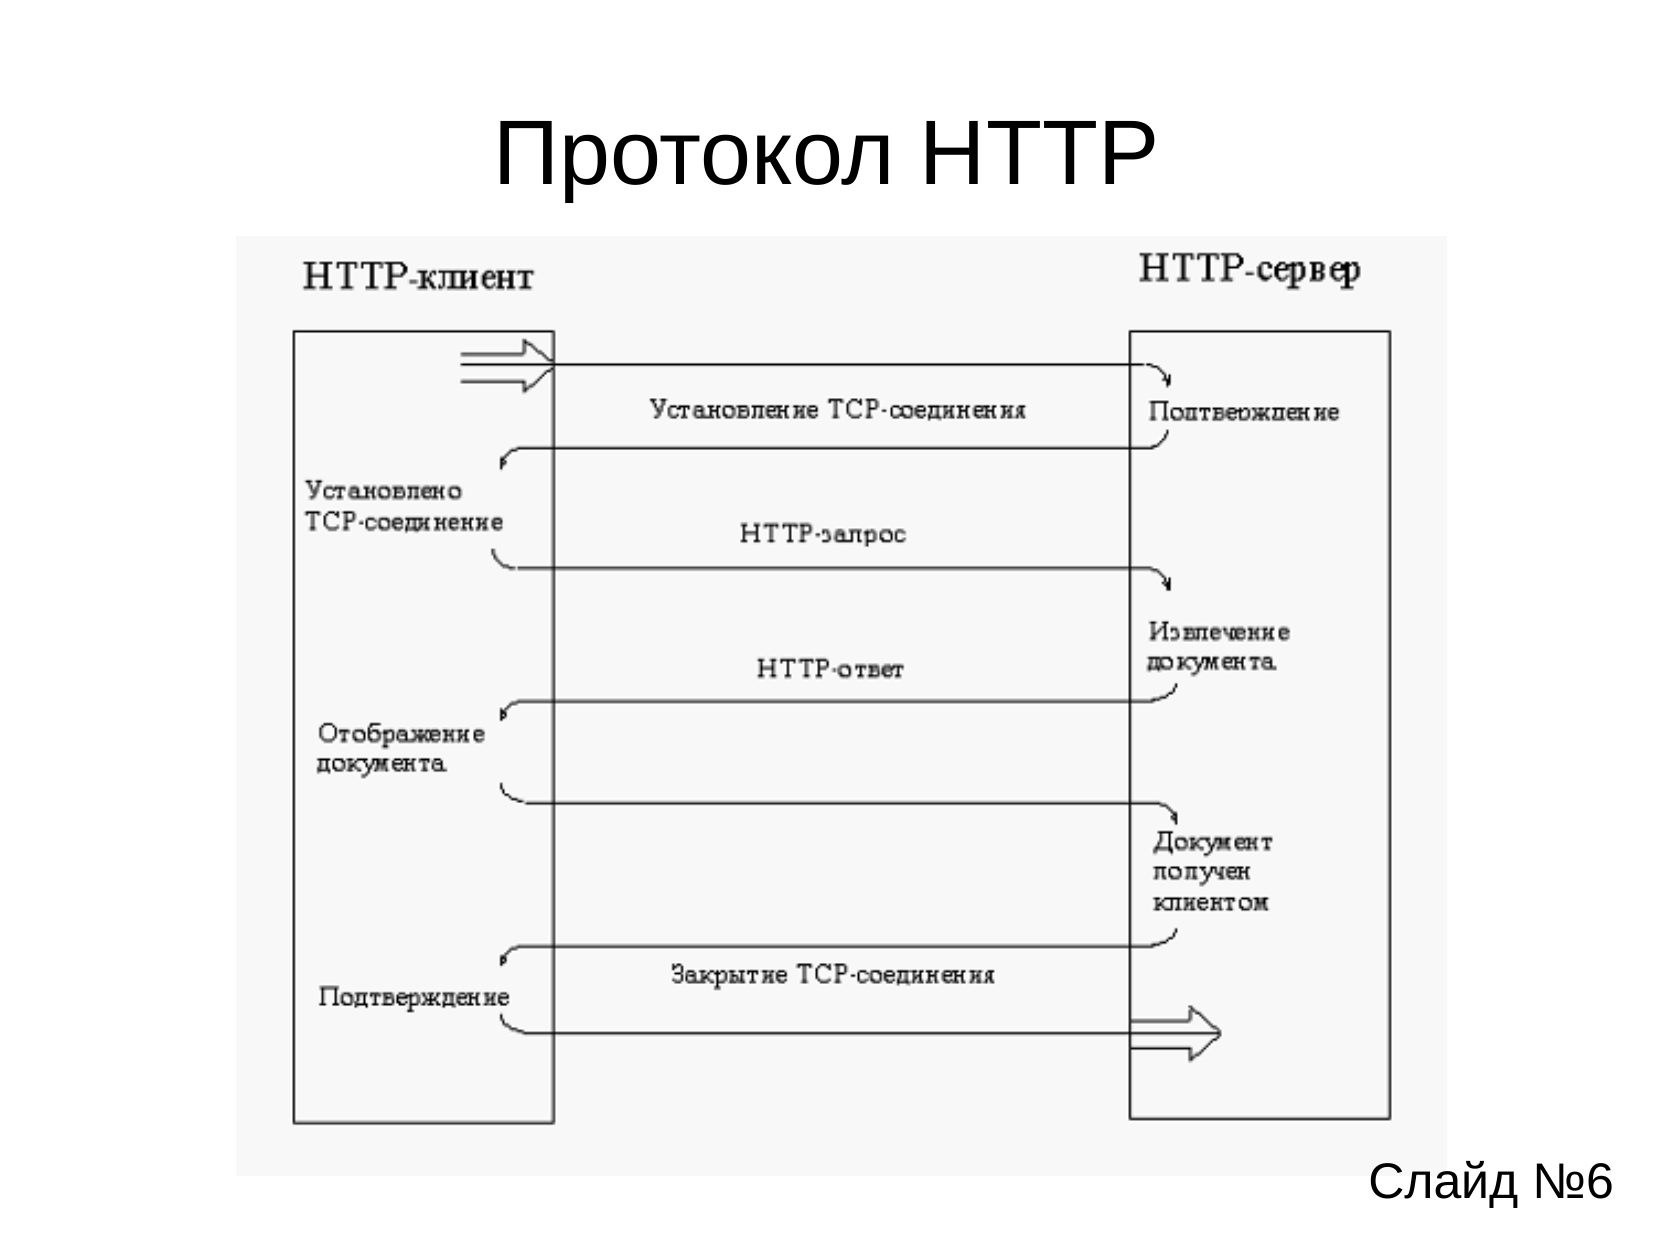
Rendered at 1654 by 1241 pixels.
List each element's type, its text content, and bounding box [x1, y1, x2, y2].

title Протокол HTTP [82, 56, 1571, 250]
text_box Слайд №6 [1328, 1122, 1654, 1241]
picture [236, 236, 1447, 1176]
